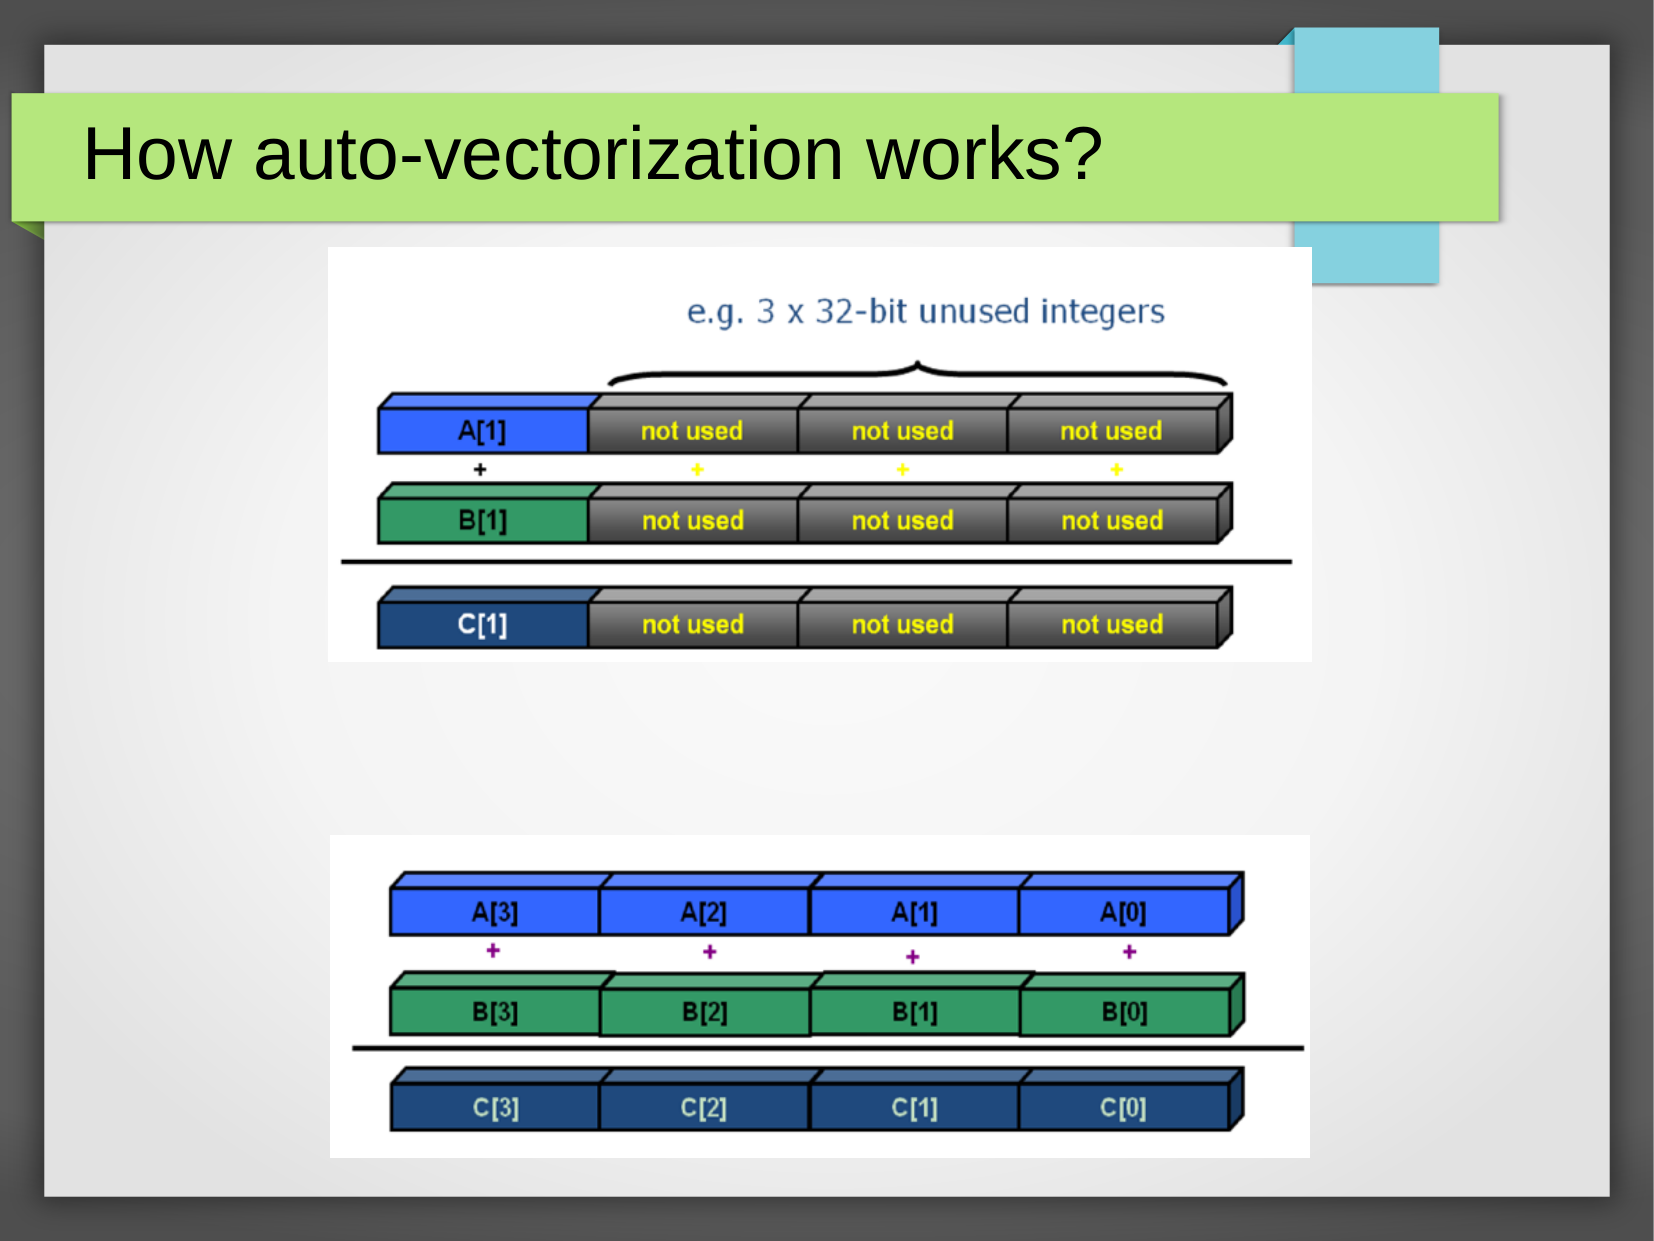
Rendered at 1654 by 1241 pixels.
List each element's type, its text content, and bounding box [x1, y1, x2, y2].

title How auto-vectorization works? [82, 94, 1264, 213]
picture [0, 0, 1654, 1241]
